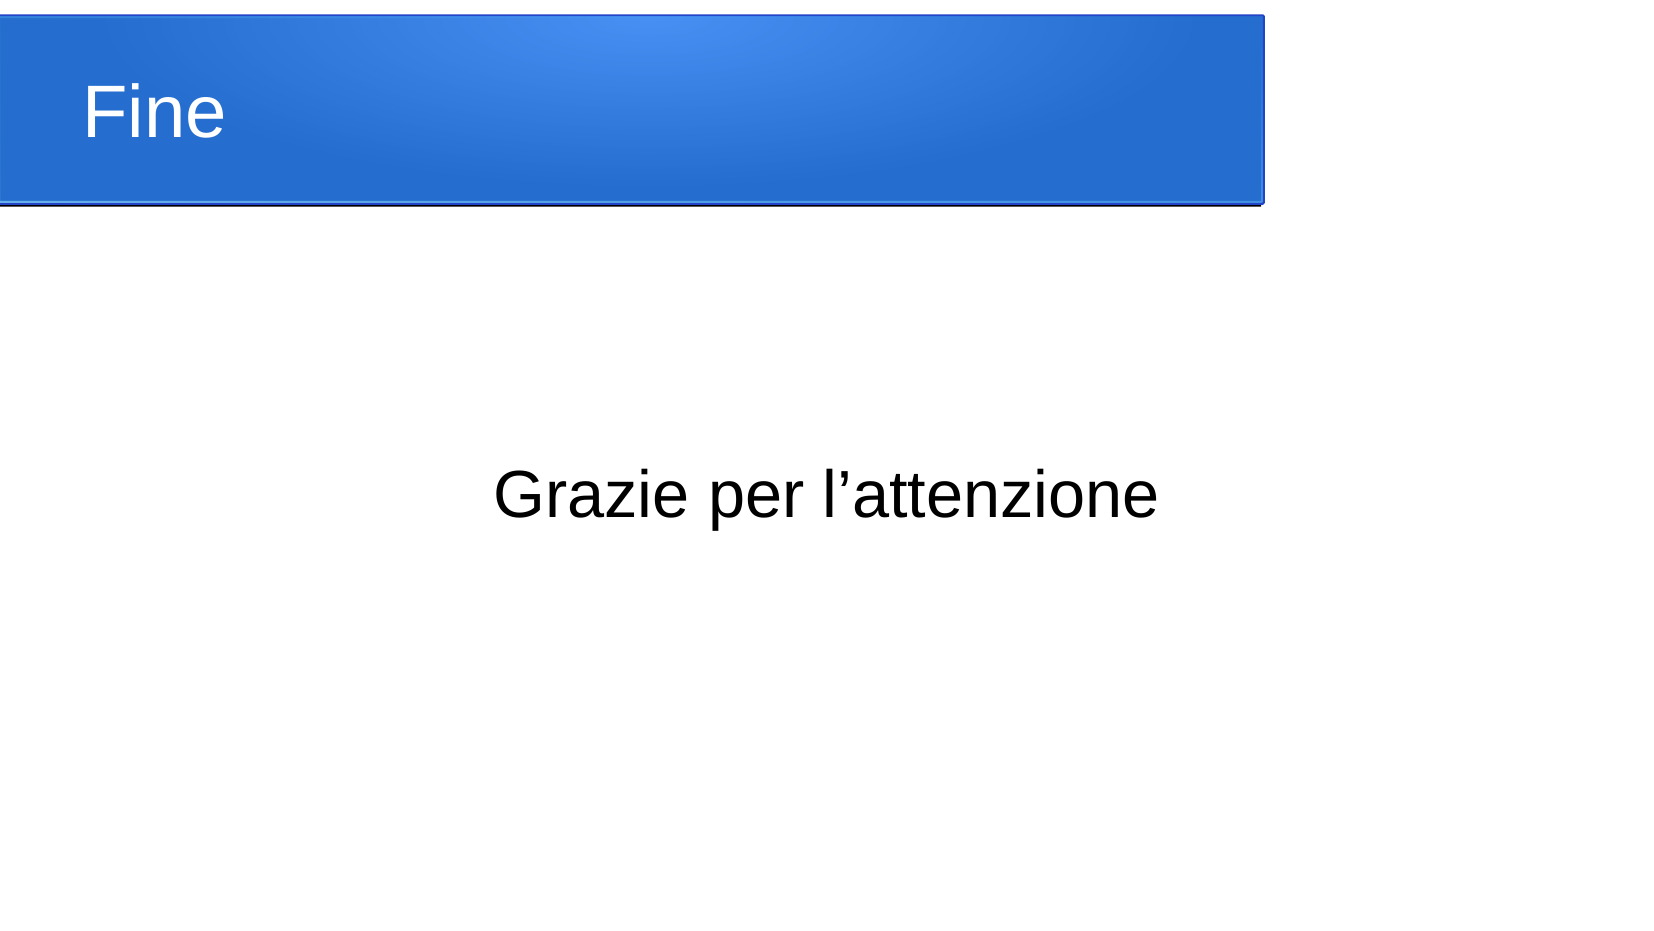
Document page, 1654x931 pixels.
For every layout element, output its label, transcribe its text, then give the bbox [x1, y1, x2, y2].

subtitle Grazie per l’attenzione [82, 224, 1571, 764]
title Fine [82, 35, 1235, 189]
